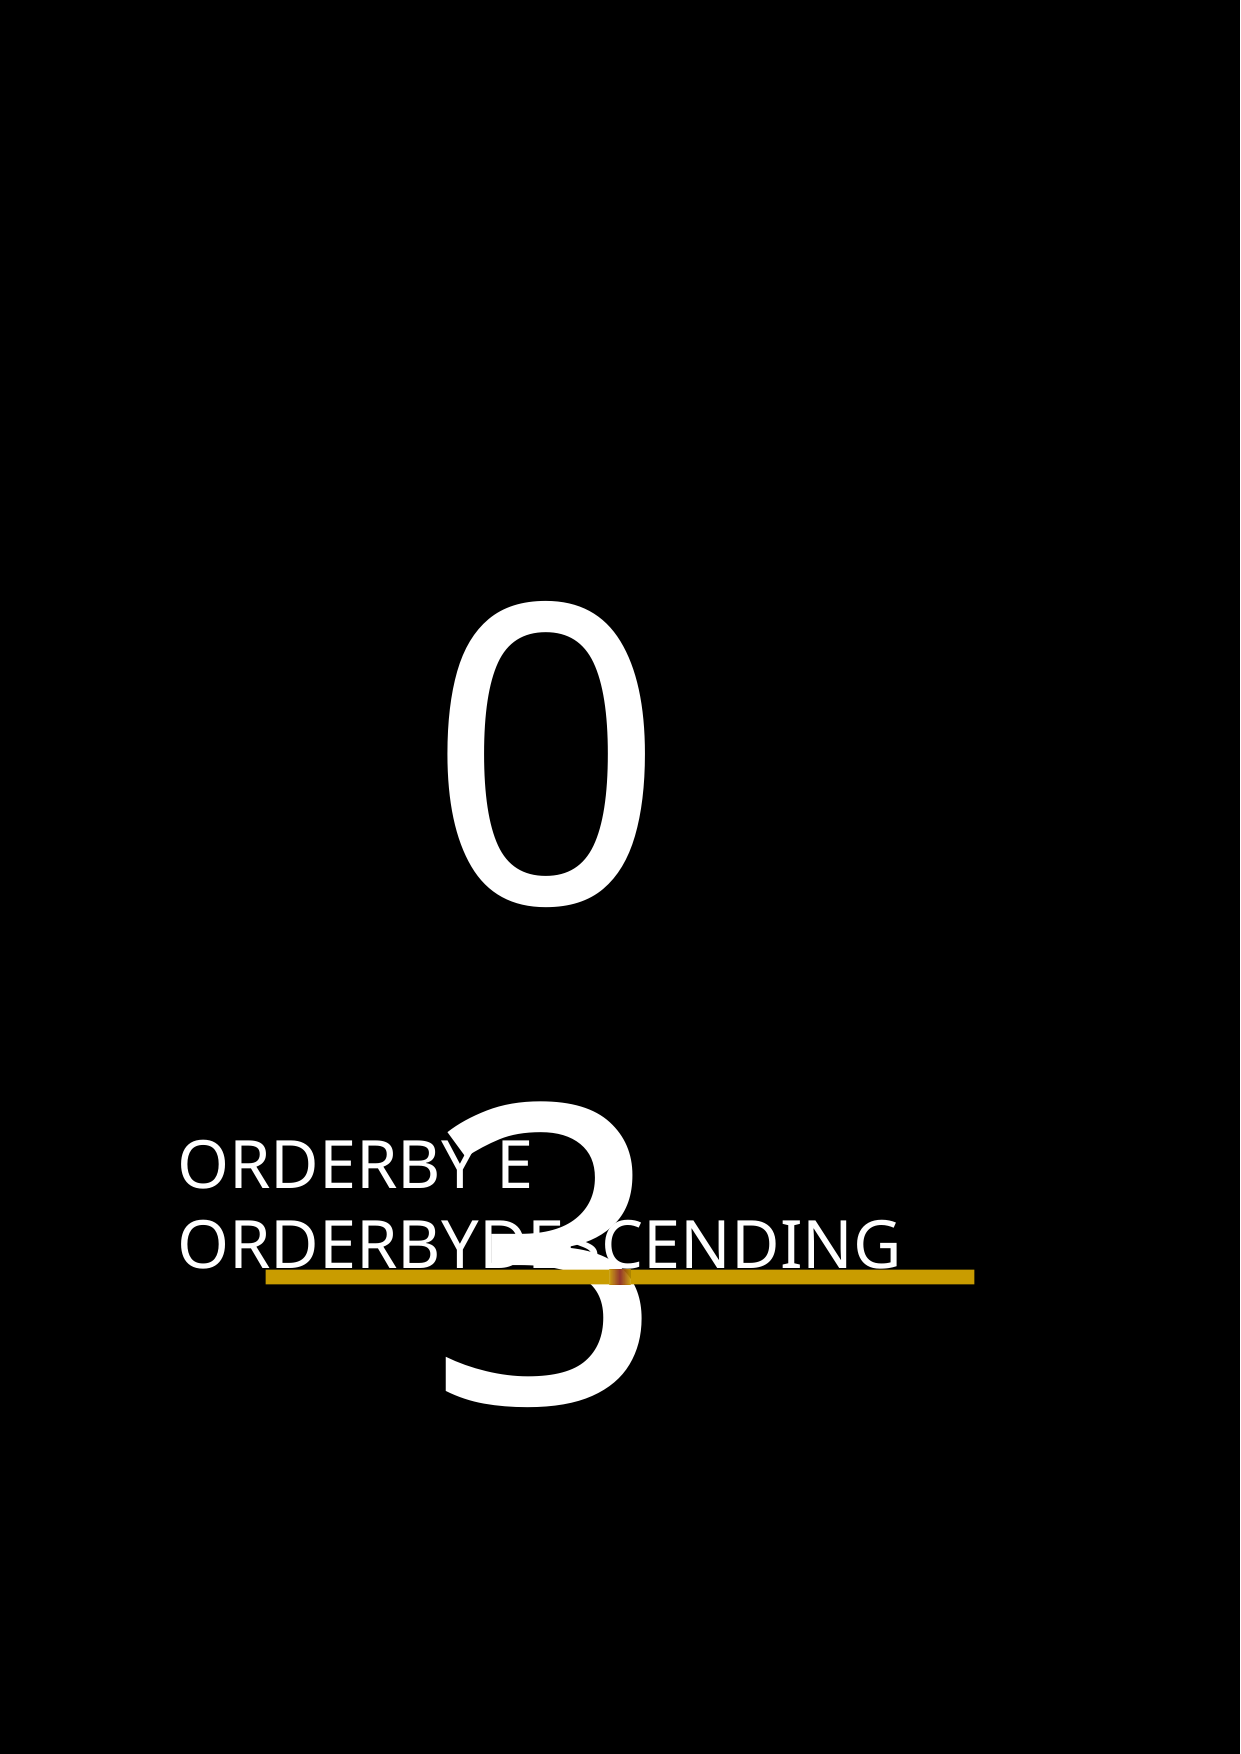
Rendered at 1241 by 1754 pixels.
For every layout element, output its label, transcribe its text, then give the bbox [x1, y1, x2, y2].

text_box [265, 1275, 975, 1285]
text_box ORDERBY E ORDERBYDESCENDING [177, 1122, 1063, 1275]
text_box 03 [427, 487, 873, 1045]
